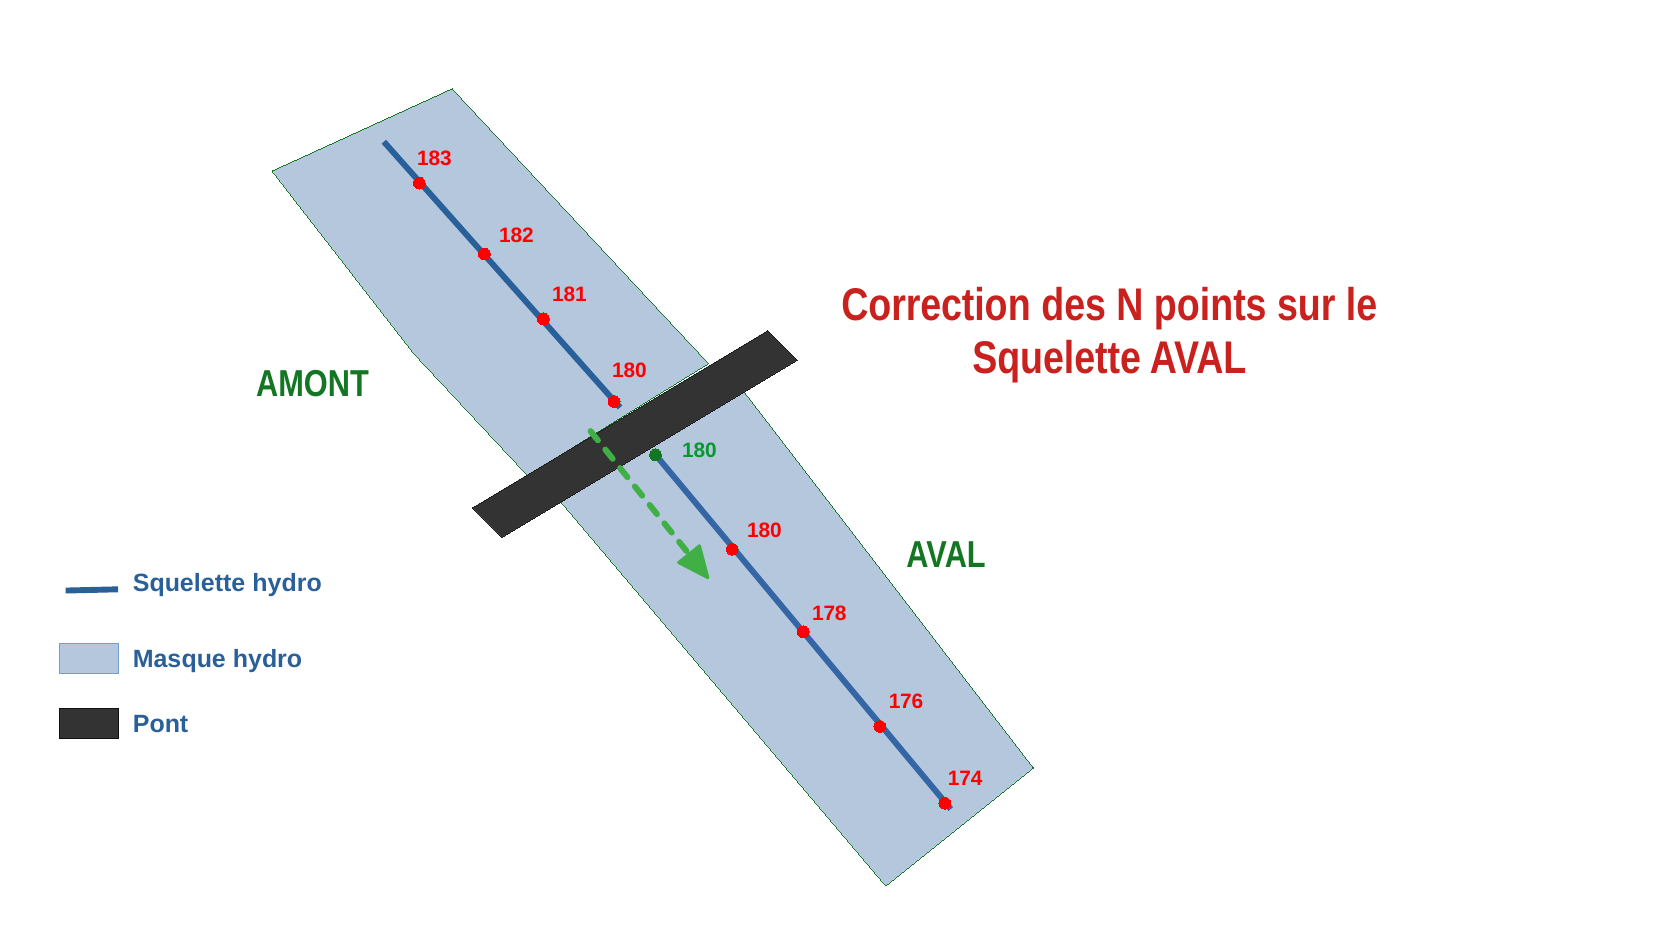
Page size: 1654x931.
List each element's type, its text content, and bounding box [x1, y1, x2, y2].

text_box [272, 88, 1034, 886]
text_box 182 [484, 215, 549, 254]
text_box 181 [537, 274, 602, 313]
text_box 180 [732, 511, 797, 550]
text_box 180 [667, 431, 732, 470]
text_box AVAL [891, 525, 1001, 584]
text_box 176 [874, 682, 939, 721]
text_box Masque hydro [118, 637, 414, 697]
text_box Pont [118, 702, 414, 762]
text_box Correction des N points sur le Squelette AVAL [826, 270, 1418, 402]
text_box [59, 709, 118, 738]
text_box 180 [597, 351, 662, 390]
text_box [59, 644, 118, 673]
text_box 174 [933, 759, 998, 798]
text_box AMONT [241, 354, 384, 413]
text_box 178 [797, 593, 862, 632]
text_box 183 [402, 139, 467, 178]
text_box Squelette hydro [118, 561, 414, 621]
